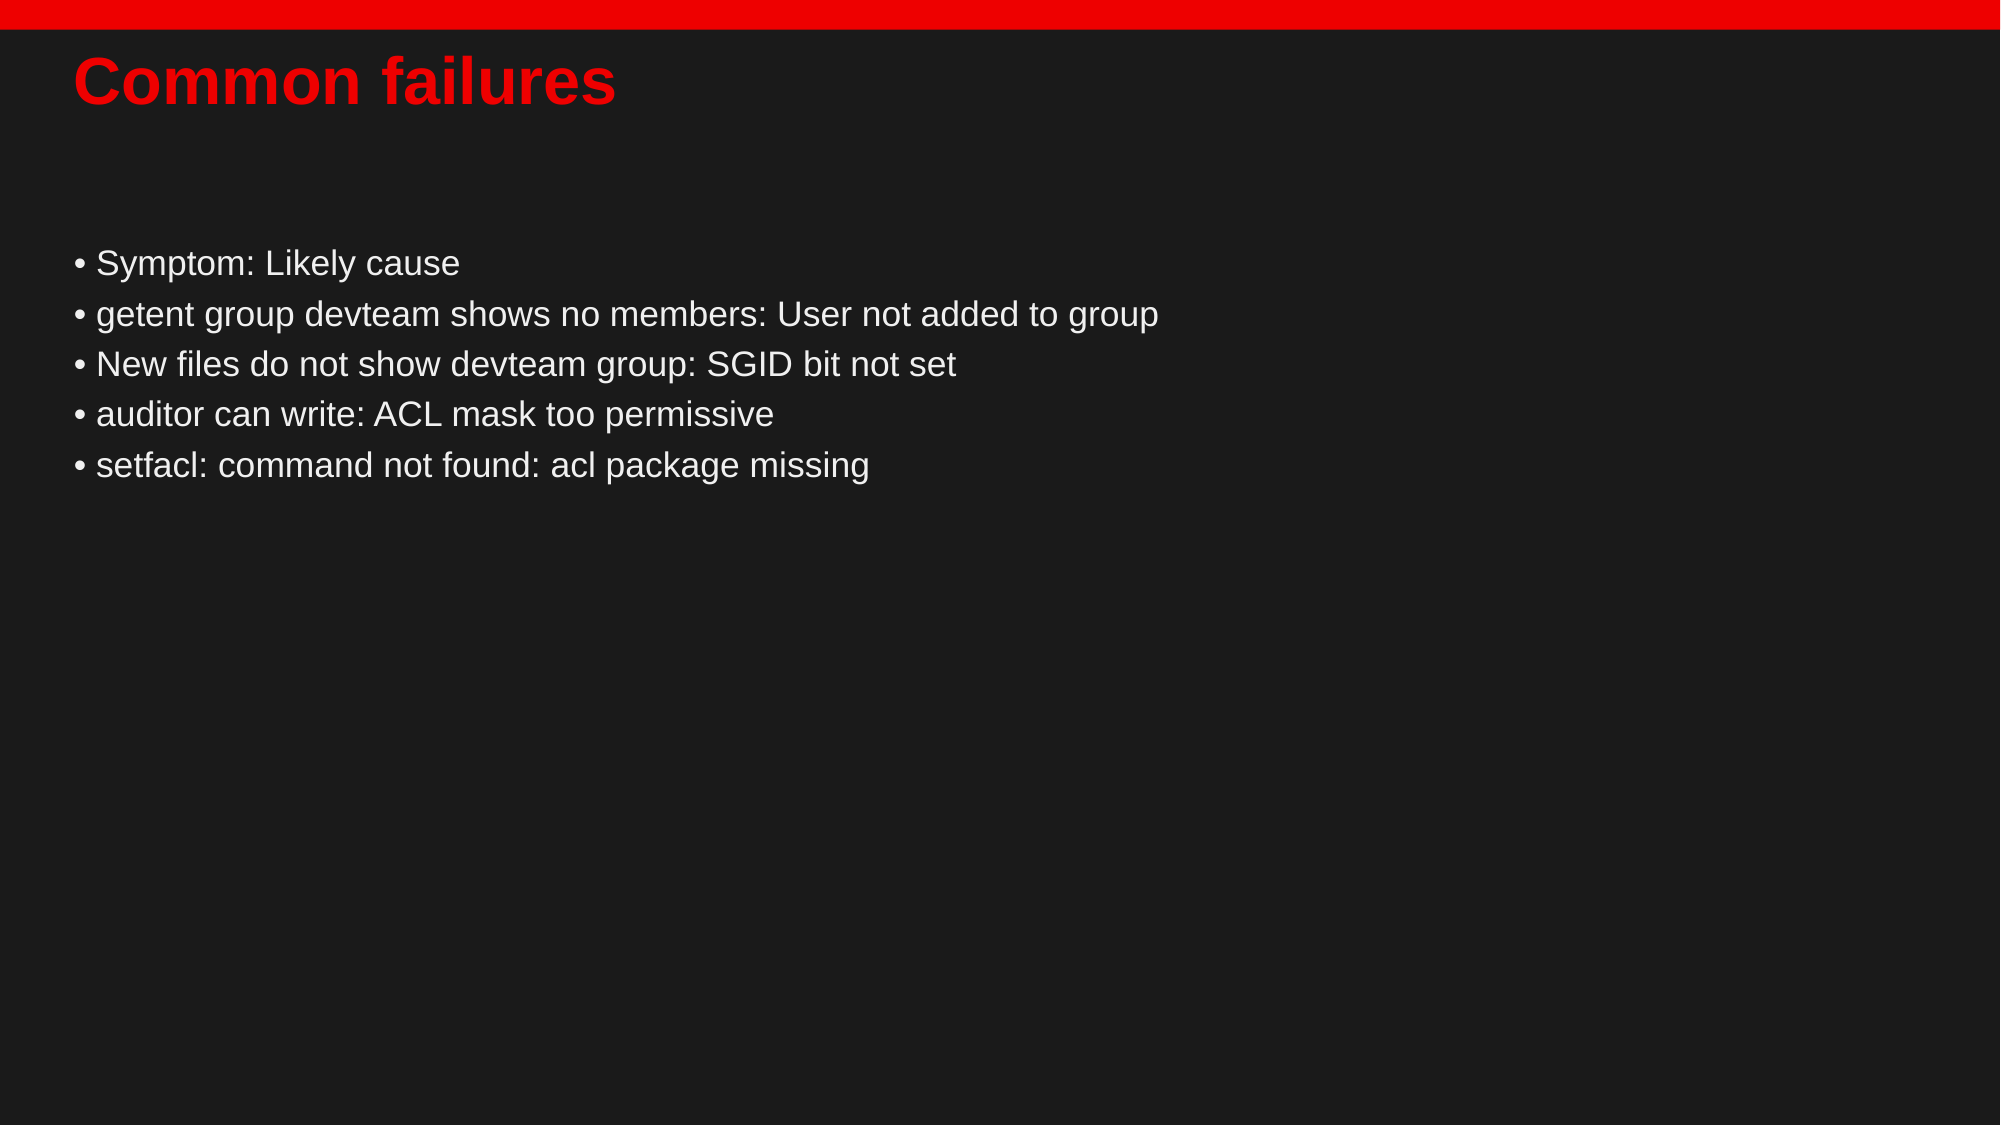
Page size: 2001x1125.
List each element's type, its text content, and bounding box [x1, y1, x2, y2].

text_box [0, 0, 2001, 30]
text_box • Symptom: Likely cause • getent group devteam shows no members: User not added to group • New files do not show devteam group: SGID bit not set • auditor can write: ACL mask too permissive • setfacl: command not found: acl package missing [59, 236, 1942, 1037]
text_box Common failures [59, 36, 1942, 208]
